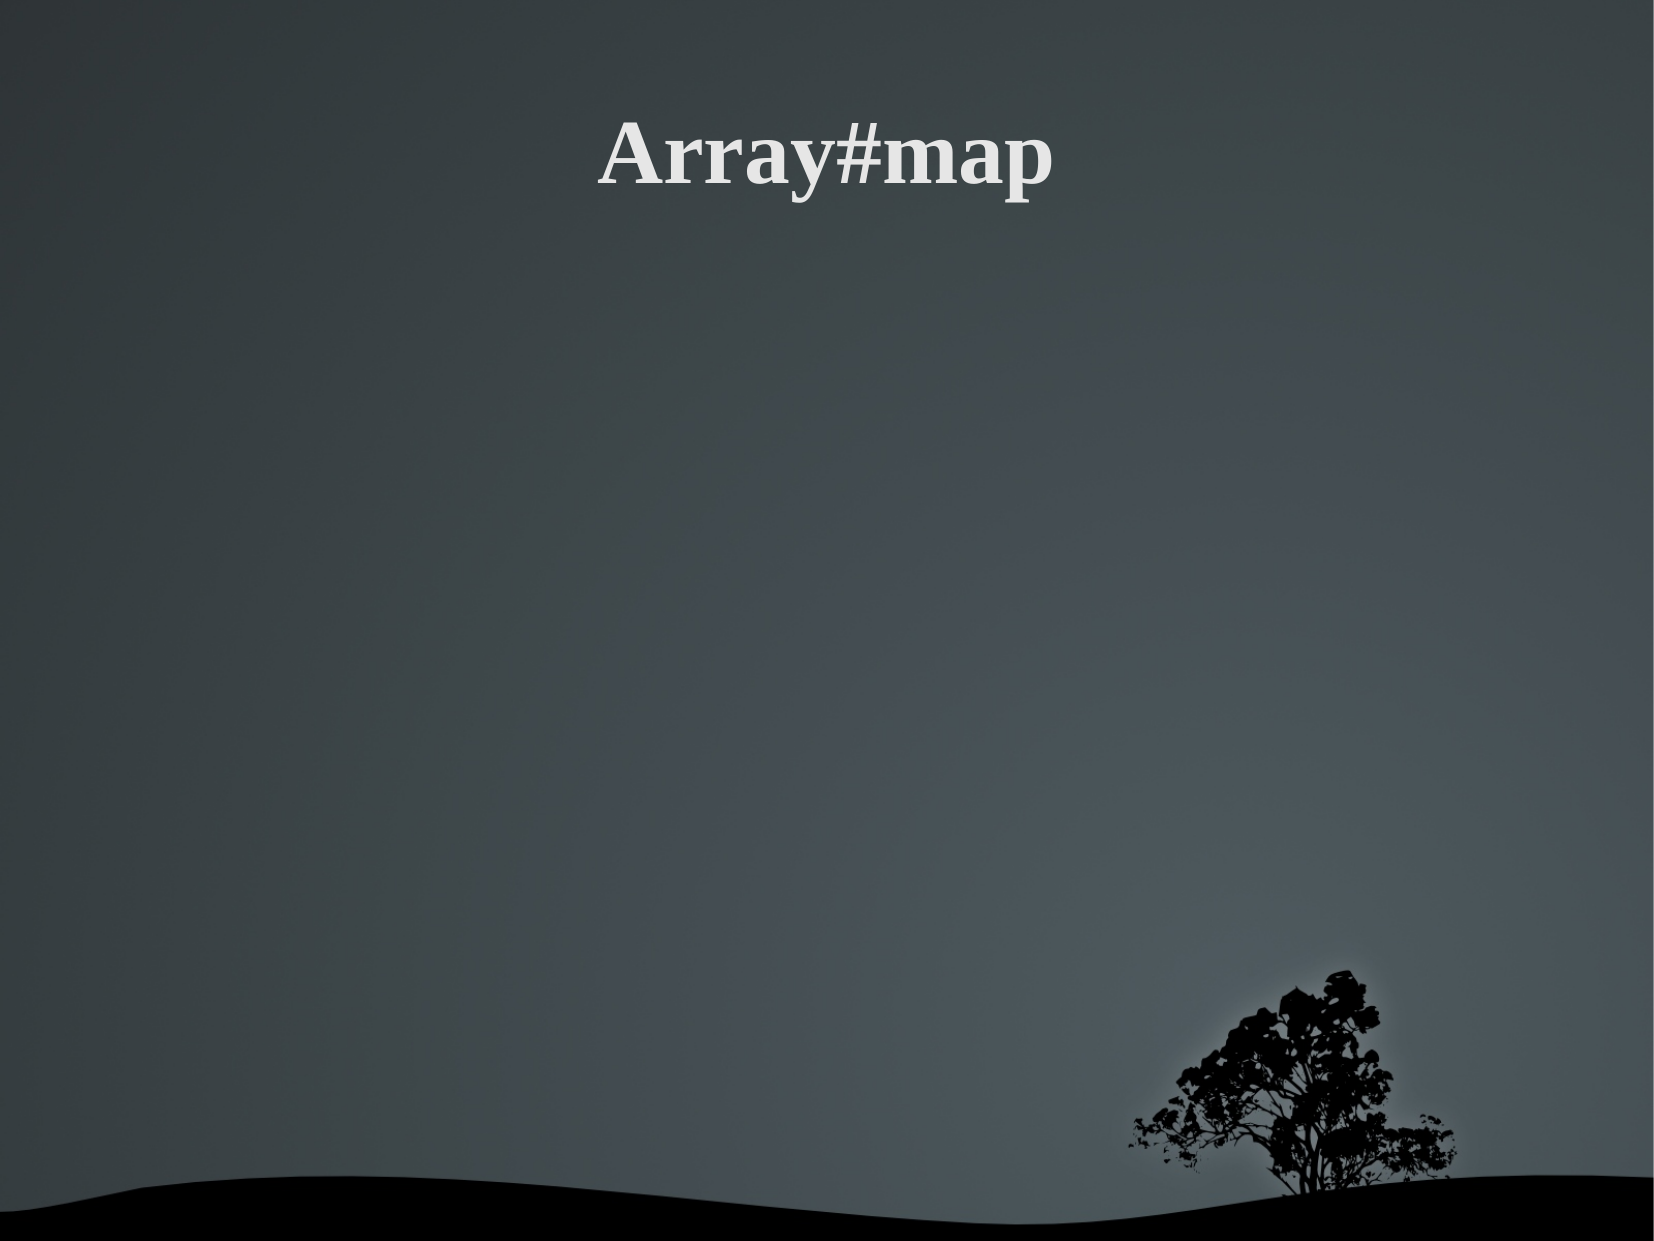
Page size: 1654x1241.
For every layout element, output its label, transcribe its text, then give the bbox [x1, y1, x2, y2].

picture [0, 0, 1654, 1241]
title Array#map [82, 56, 1571, 250]
